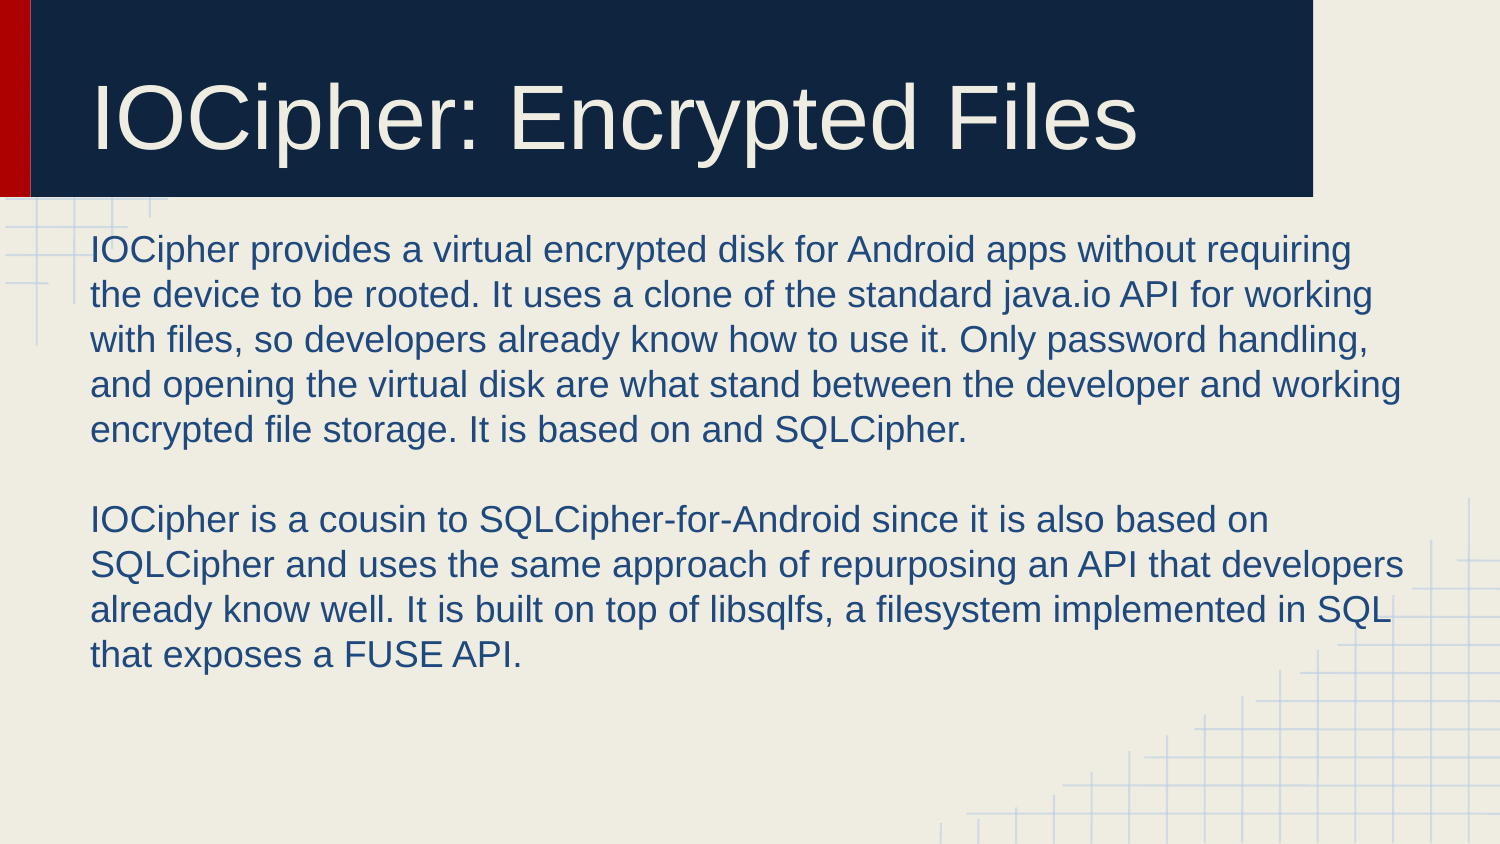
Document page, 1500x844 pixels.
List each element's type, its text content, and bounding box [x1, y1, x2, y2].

title IOCipher: Encrypted Files [75, 16, 1276, 183]
list IOCipher provides a virtual encrypted disk for Android apps without requiring the device to be rooted. It uses a clone of the standard java.io API for working with files, so developers already know how to use it. Only password handling, and opening the virtual disk are what stand between the developer and working encrypted file storage. It is based on and SQLCipher. IOCipher is a cousin to SQLCipher-for-Android since it is also based on SQLCipher and uses the same approach of repurposing an API that developers already know well. It is built on top of libsqlfs, a filesystem implemented in SQL that exposes a FUSE API. [75, 209, 1425, 806]
